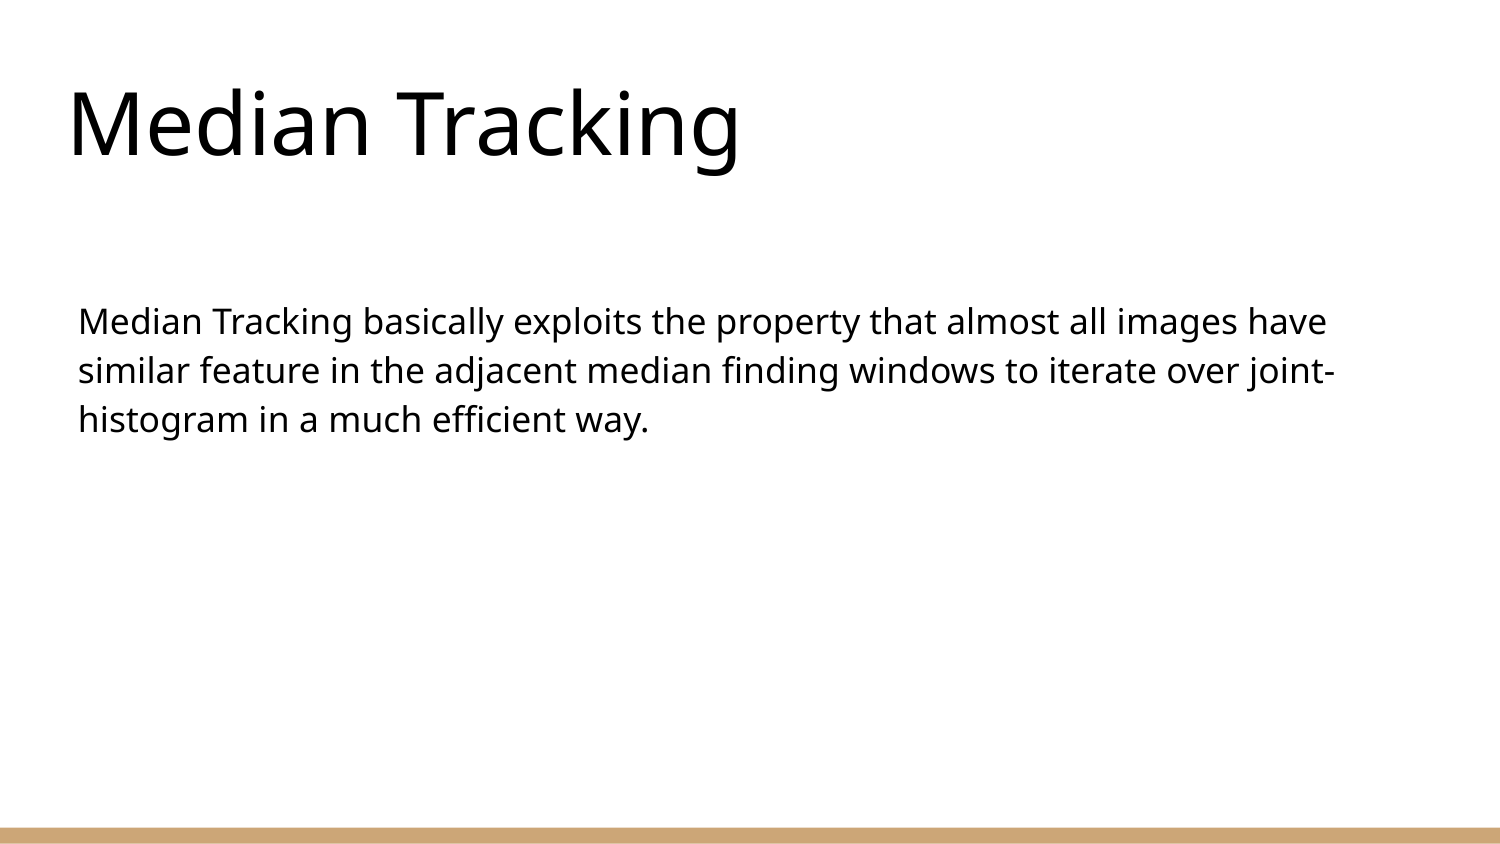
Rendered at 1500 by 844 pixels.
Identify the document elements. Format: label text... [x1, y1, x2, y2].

title Median Tracking [51, 51, 1449, 189]
list Median Tracking basically exploits the property that almost all images have similar feature in the adjacent median finding windows to iterate over joint-histogram in a much efficient way. [62, 277, 1461, 448]
